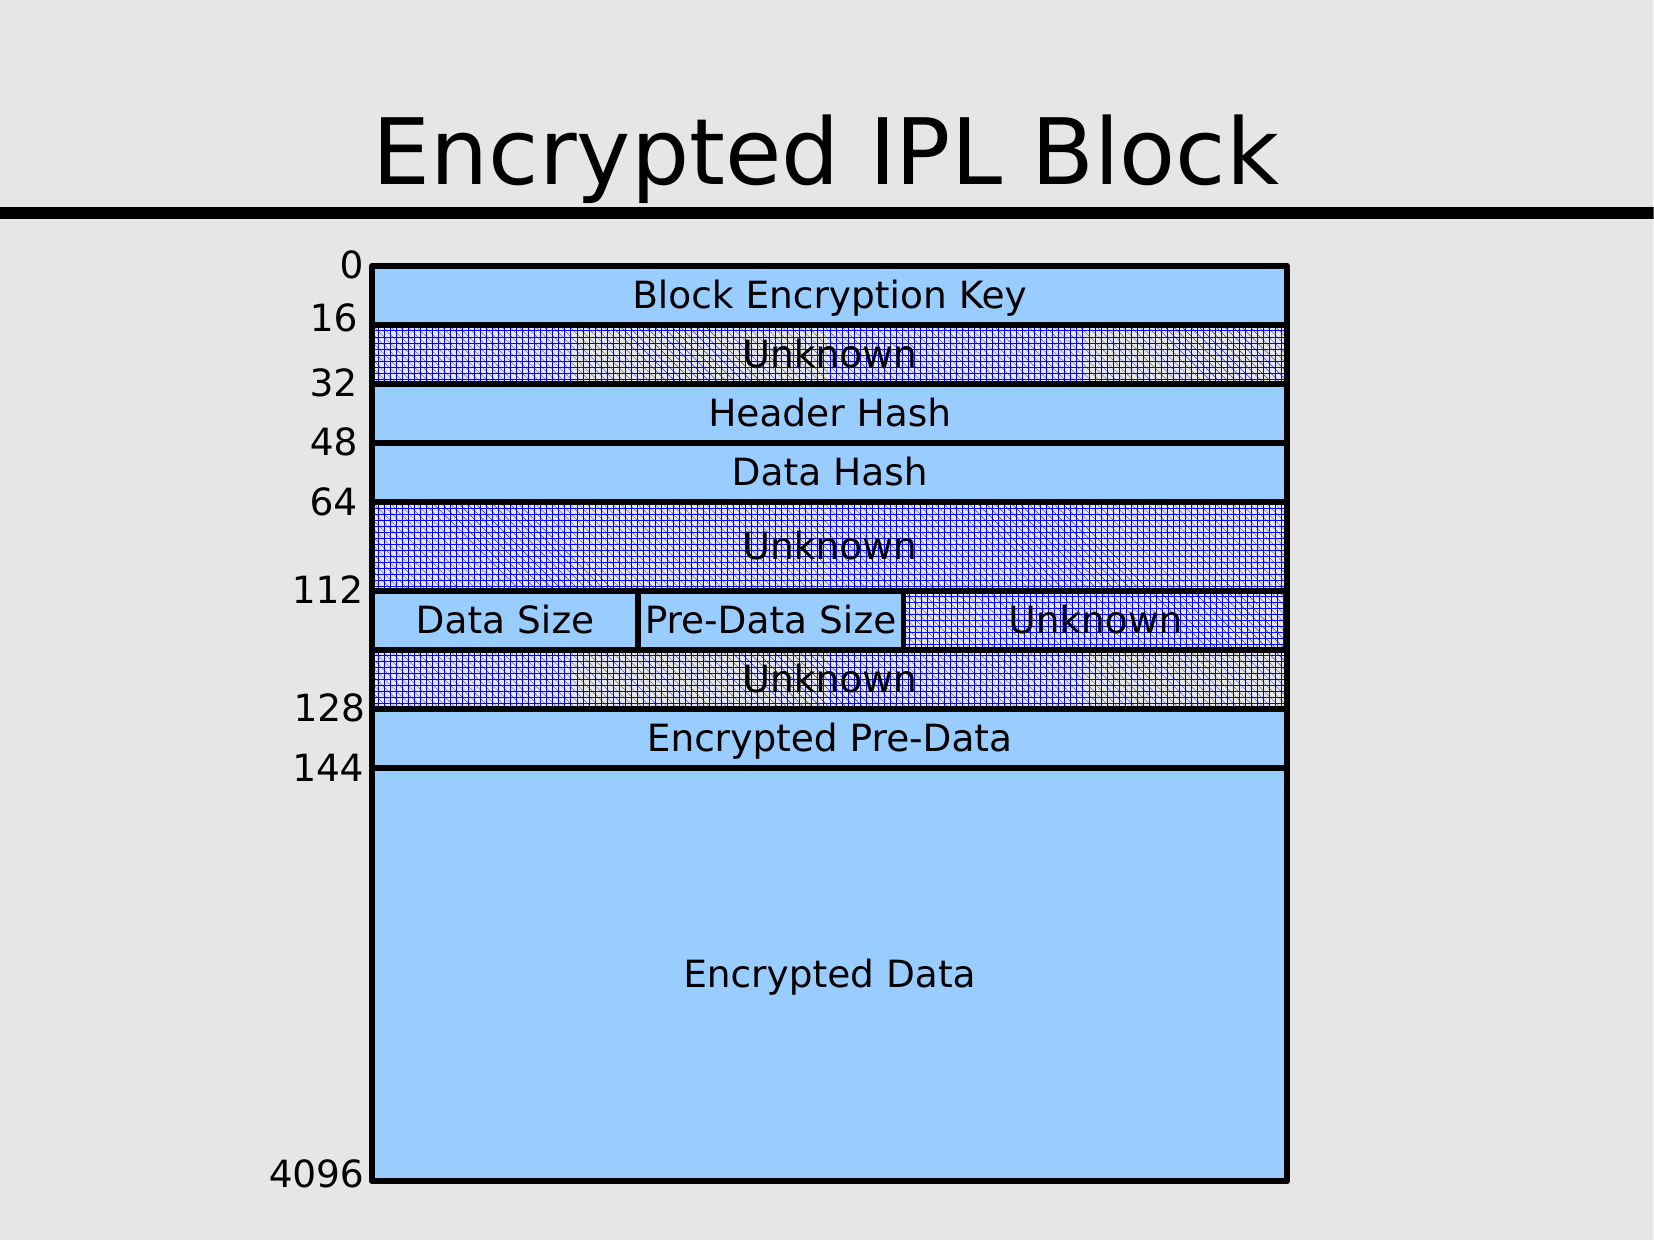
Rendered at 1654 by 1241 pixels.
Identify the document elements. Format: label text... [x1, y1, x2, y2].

text_box 144 [277, 738, 378, 798]
text_box 64 [294, 473, 372, 532]
text_box 128 [278, 679, 380, 738]
text_box Header Hash [372, 383, 1288, 442]
text_box 112 [277, 561, 378, 621]
title Encrypted IPL Block [82, 49, 1571, 257]
text_box Unknown [372, 324, 1288, 383]
text_box [383, 472, 414, 546]
text_box Encrypted Pre-Data [378, 708, 1288, 768]
text_box 16 [295, 289, 372, 348]
text_box 32 [294, 354, 372, 413]
text_box Unknown [372, 649, 1288, 708]
text_box Unknown [903, 590, 1288, 649]
text_box Unknown [372, 501, 1288, 590]
text_box 48 [295, 413, 372, 472]
text_box Data Hash [372, 442, 1288, 501]
text_box Data Size [372, 590, 637, 649]
text_box Pre-Data Size [637, 590, 903, 649]
text_box 4096 [253, 1145, 378, 1205]
text_box Encrypted Data [372, 768, 1288, 1182]
text_box 0 [324, 236, 378, 295]
text_box Block Encryption Key [372, 265, 1288, 324]
